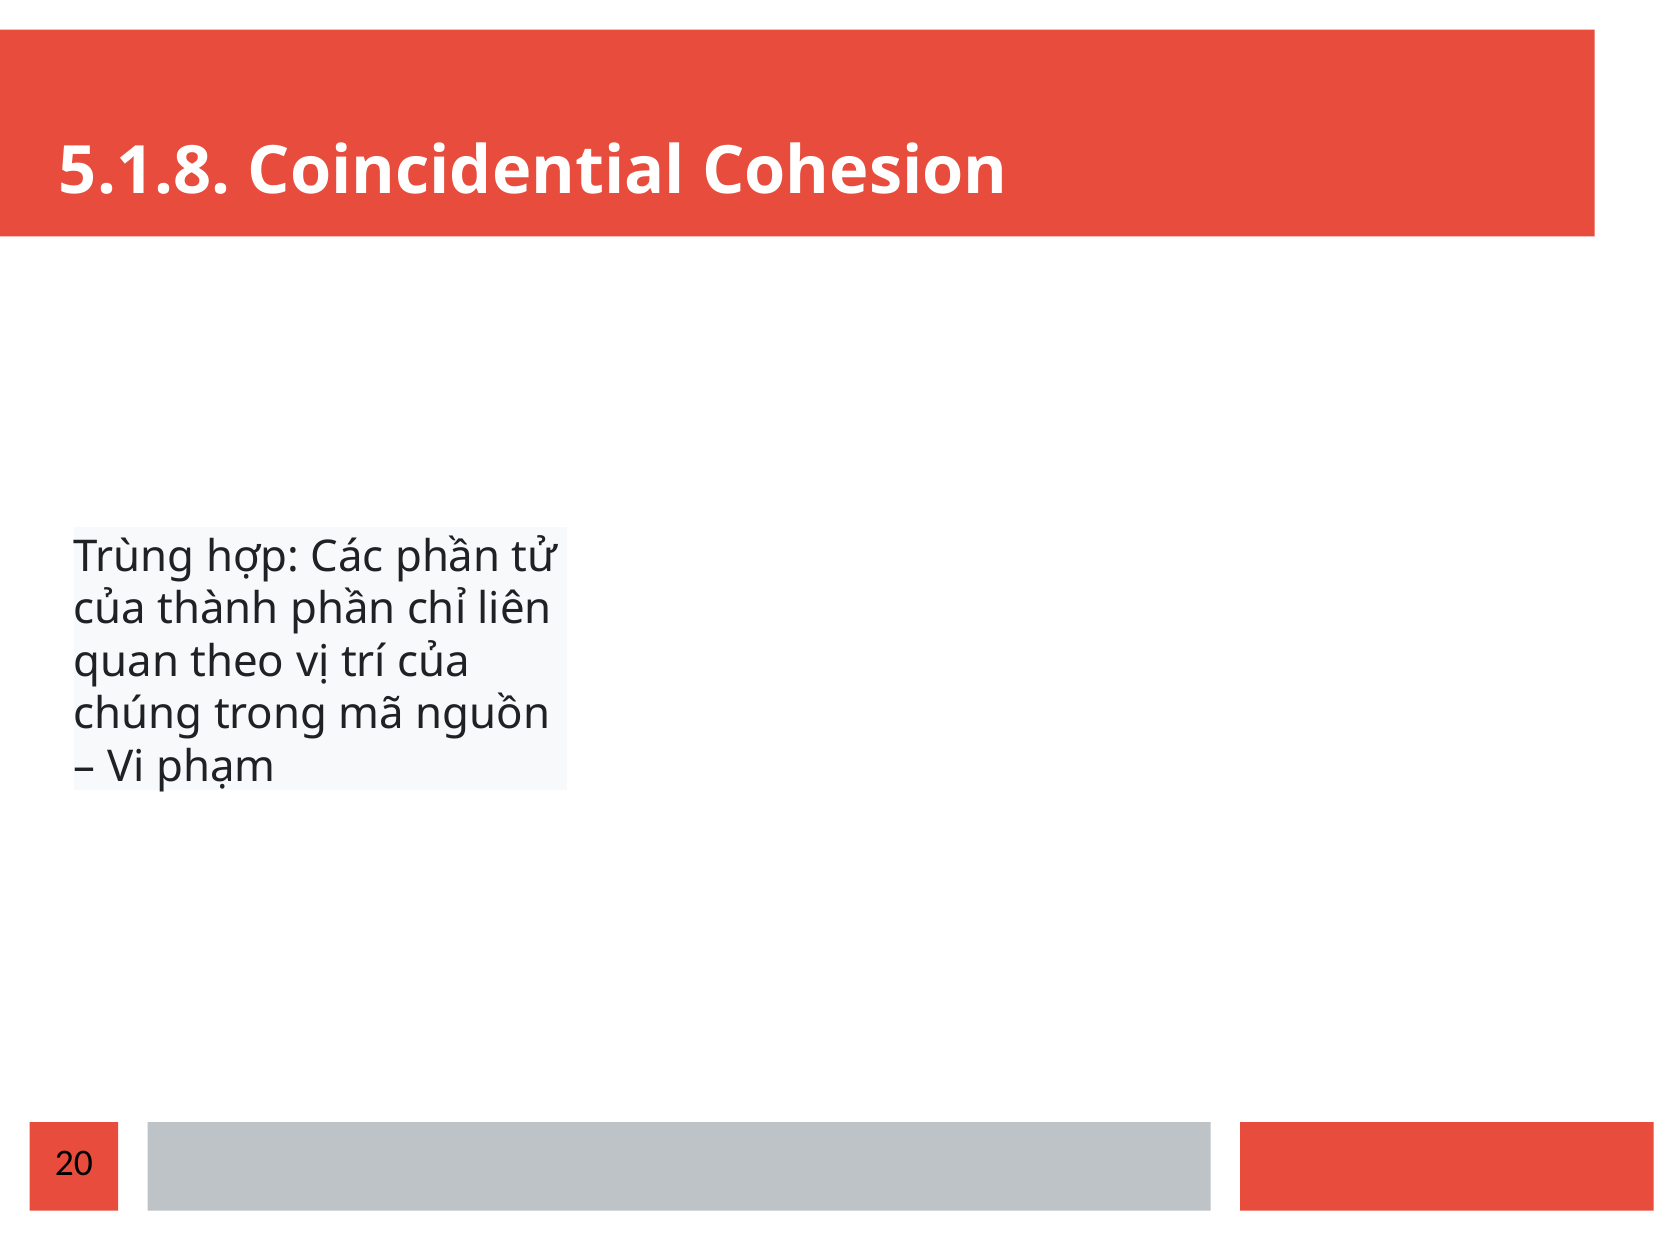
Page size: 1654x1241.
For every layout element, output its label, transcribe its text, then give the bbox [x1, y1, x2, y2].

text_box 14 [29, 1122, 119, 1211]
title 5.1.8. Coincidential Cohesion [59, 59, 1595, 207]
text_box Trùng hợp: Các phần tử của thành phần chỉ liên quan theo vị trí của chúng trong mã nguồn – Vi phạm [74, 527, 567, 790]
